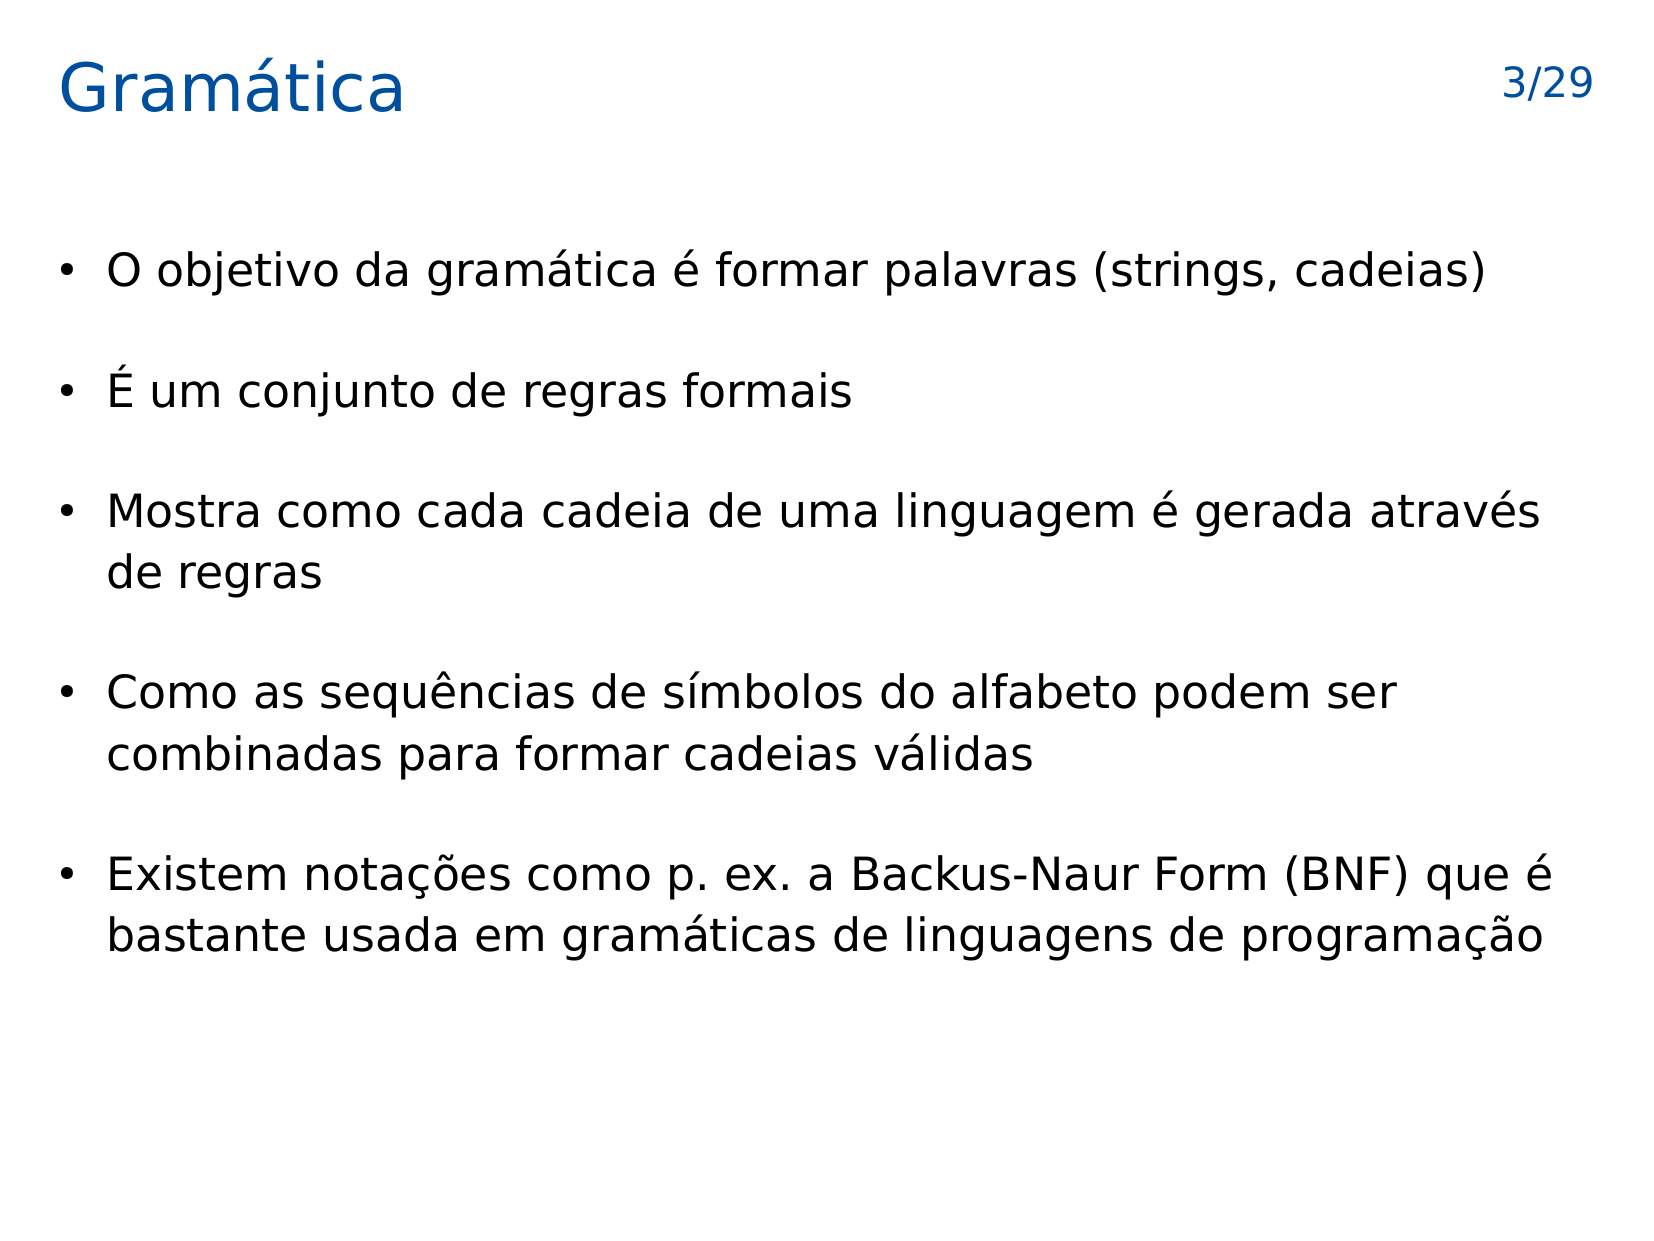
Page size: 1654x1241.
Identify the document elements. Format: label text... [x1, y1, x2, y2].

title Gramática [59, 29, 1625, 148]
list O objetivo da gramática é formar palavras (strings, cadeias) É um conjunto de regras formais Mostra como cada cadeia de uma linguagem é gerada através de regras Como as sequências de símbolos do alfabeto podem ser combinadas para formar cadeias válidas Existem notações como p. ex. a Backus-Naur Form (BNF) que é bastante usada em gramáticas de linguagens de programação [59, 236, 1595, 1182]
